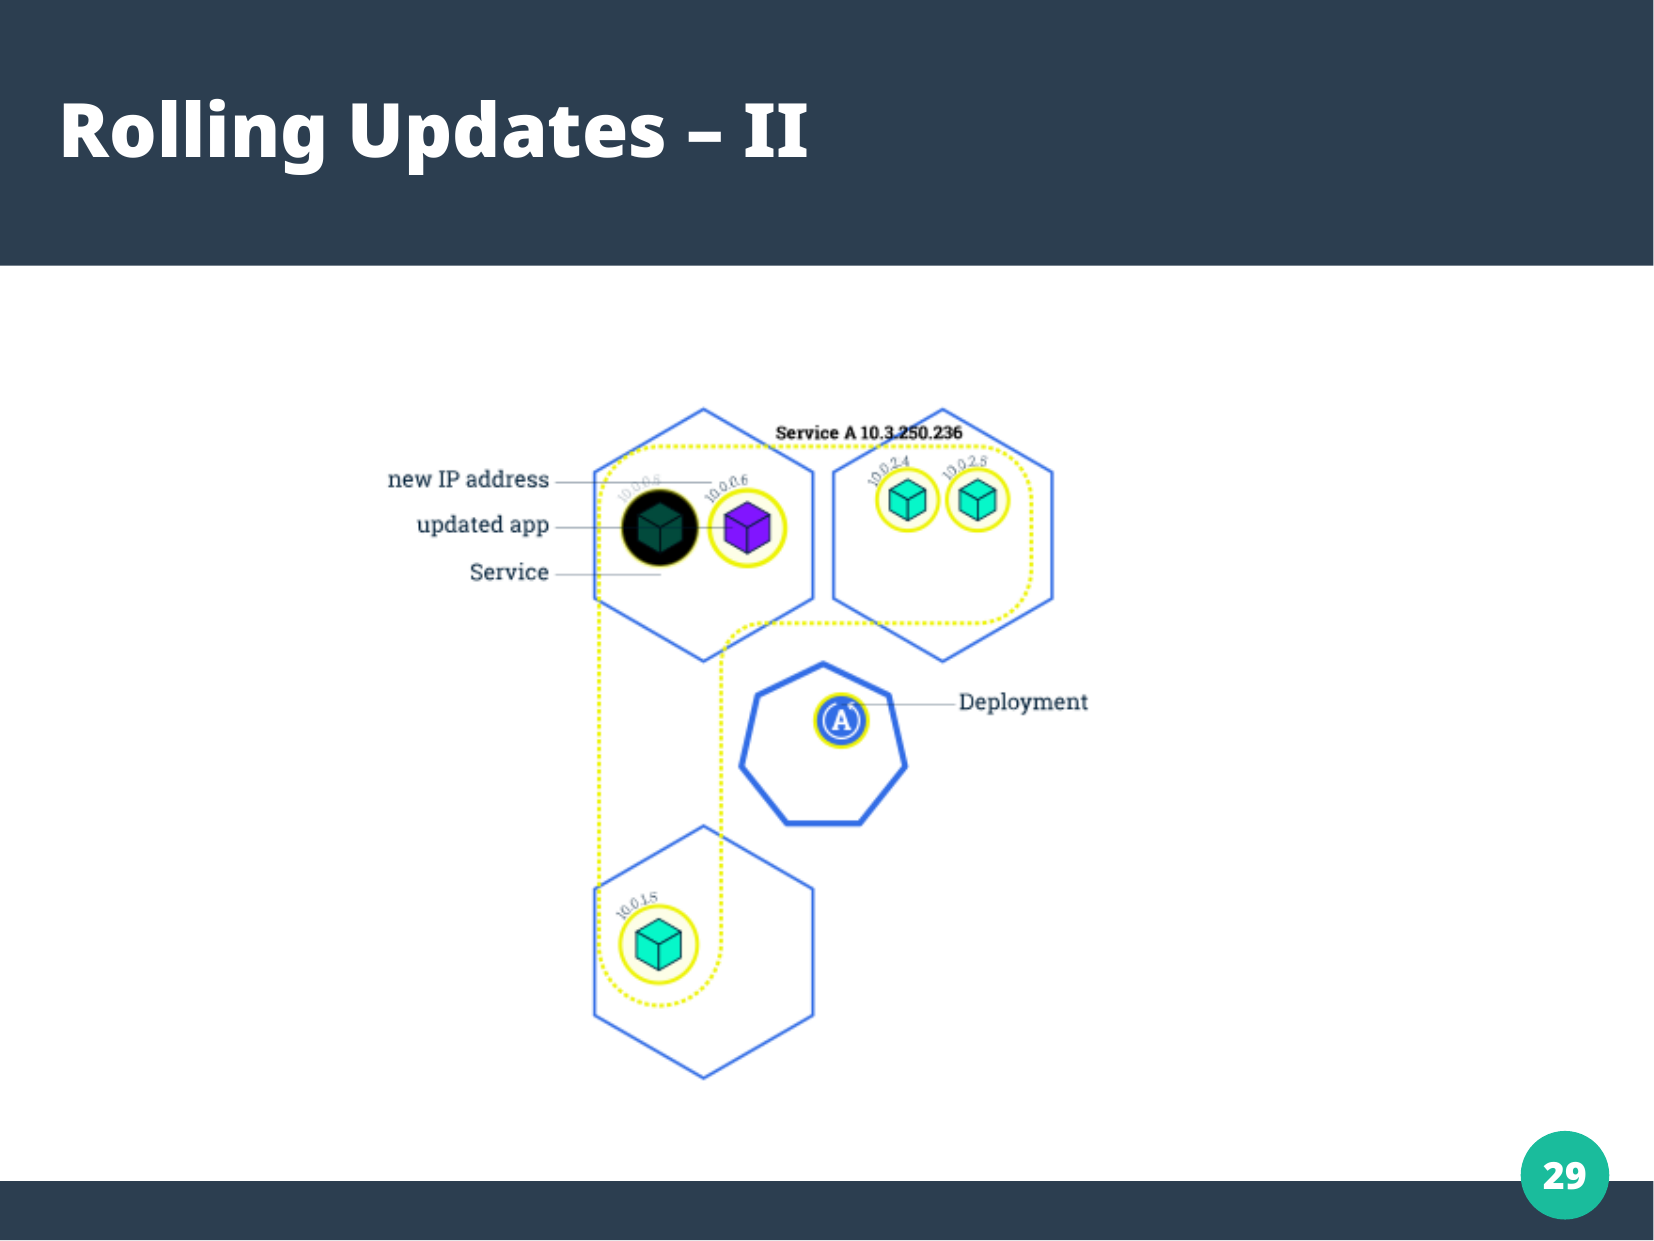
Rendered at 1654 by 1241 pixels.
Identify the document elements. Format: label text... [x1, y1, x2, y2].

title Rolling Updates – II [59, 49, 1595, 207]
picture [372, 324, 1282, 1152]
